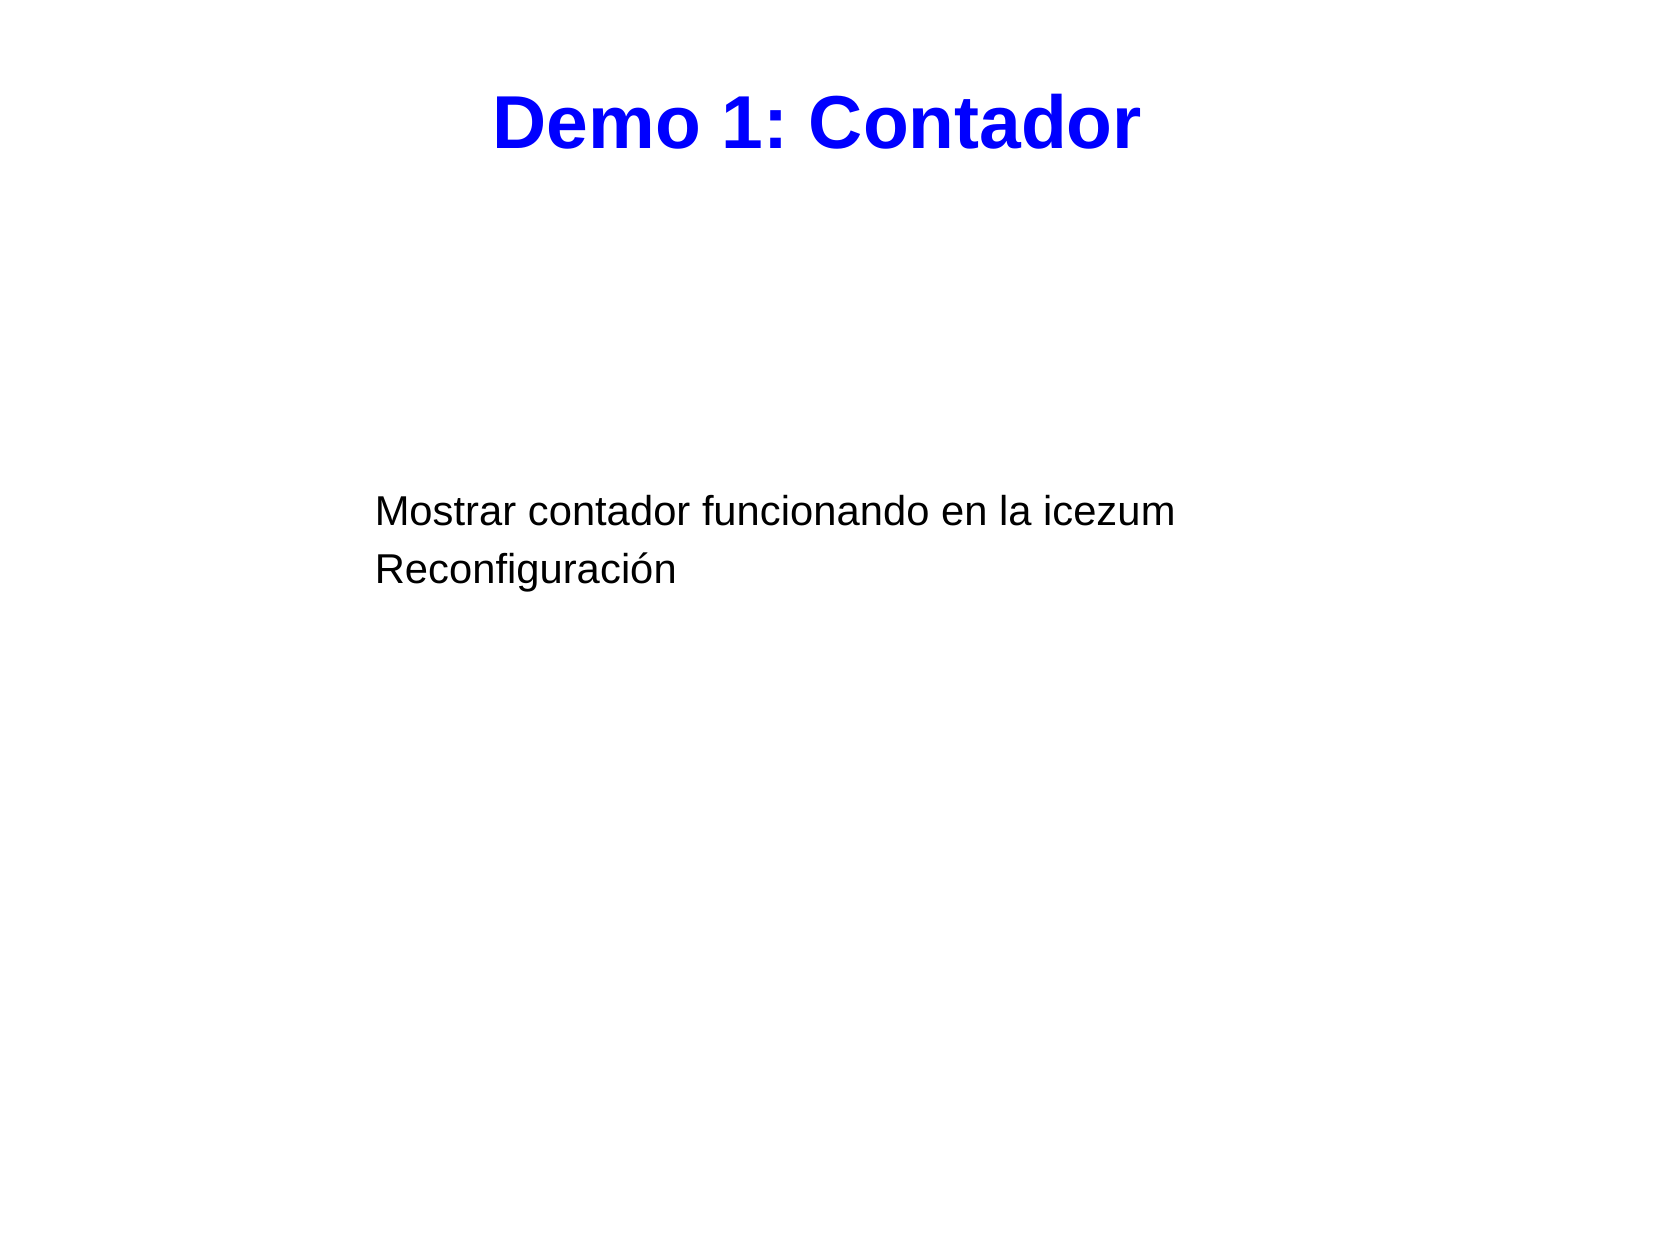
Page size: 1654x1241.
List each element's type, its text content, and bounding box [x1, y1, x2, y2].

text_box Demo 1: Contador [90, 73, 1546, 211]
text_box Mostrar contador funcionando en la icezum Reconfiguración [360, 480, 1261, 601]
